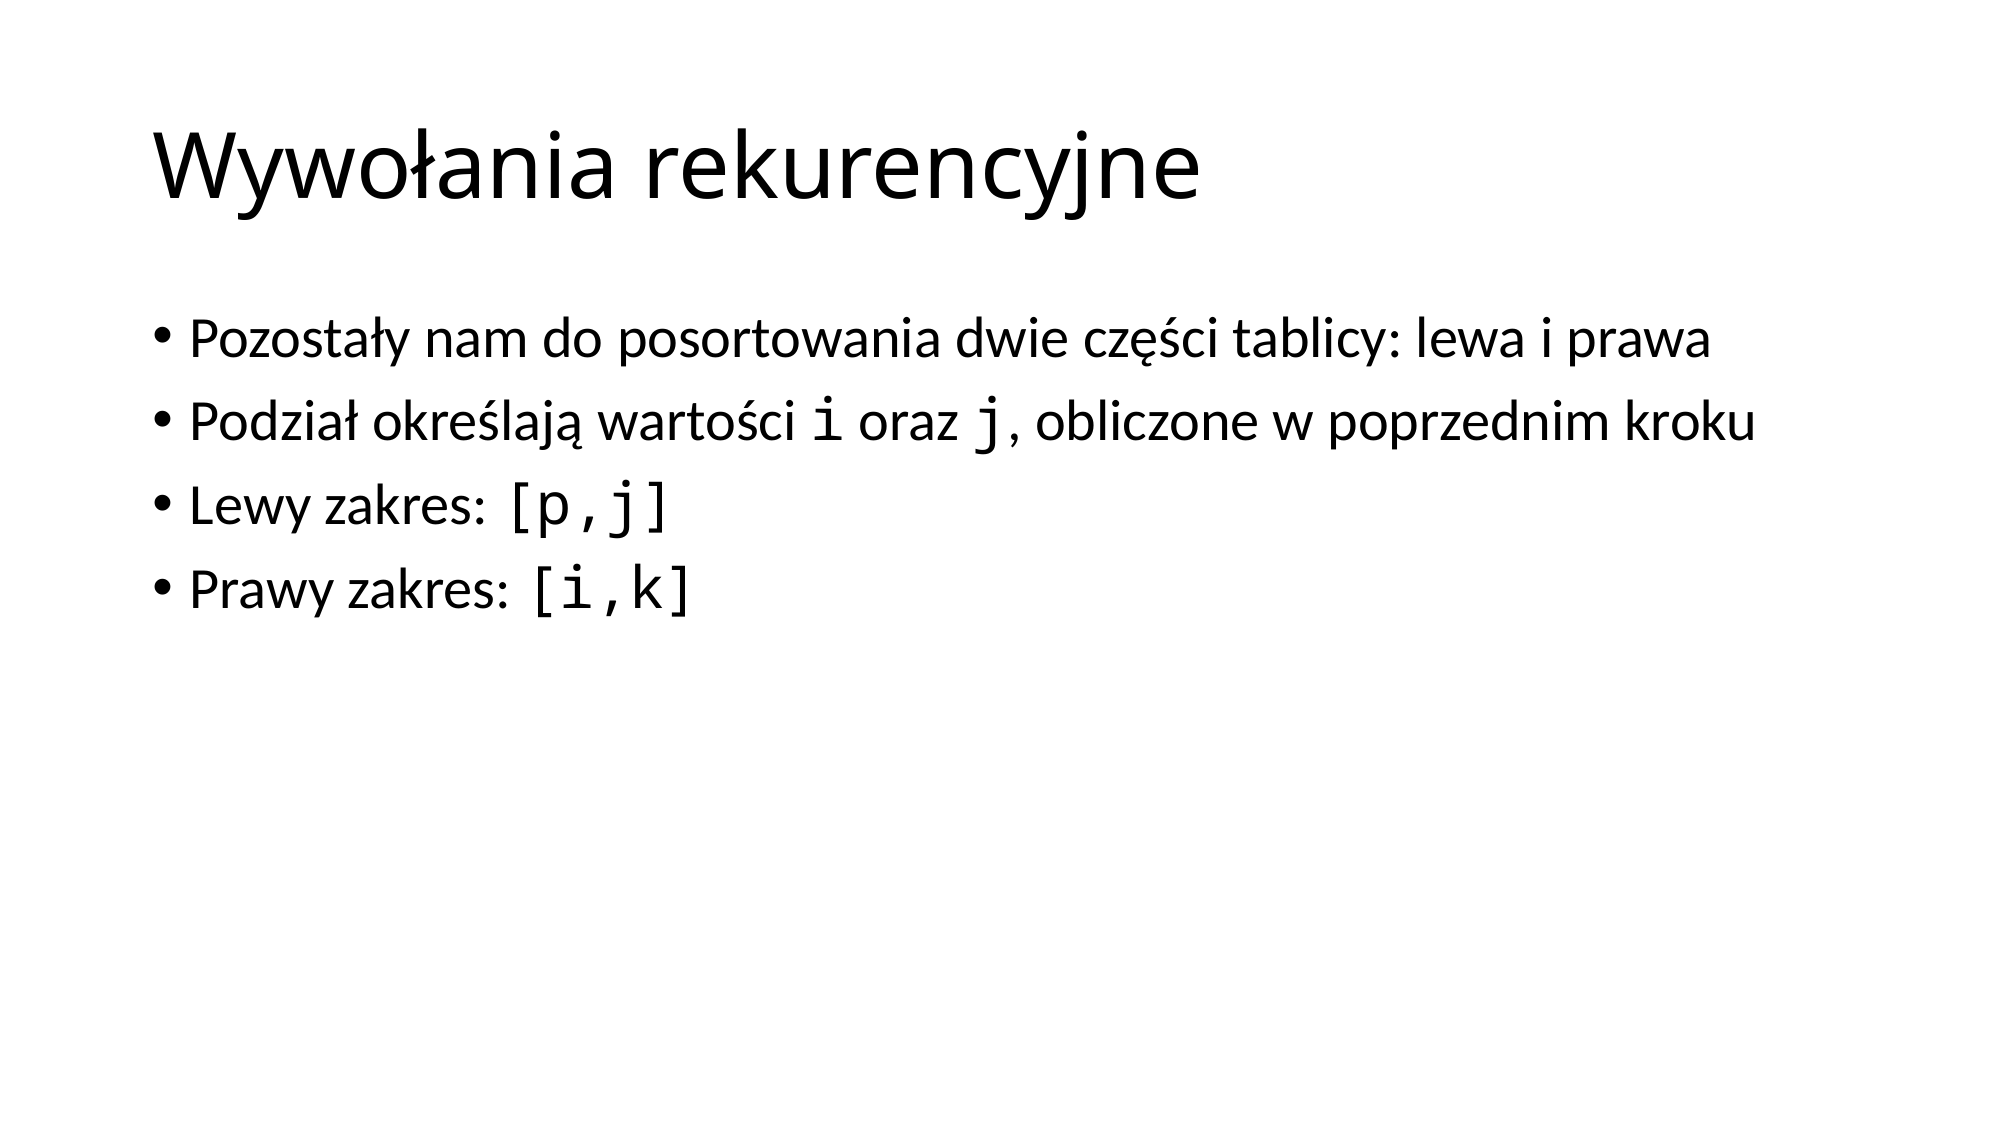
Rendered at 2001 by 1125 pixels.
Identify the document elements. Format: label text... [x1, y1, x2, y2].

list Pozostały nam do posortowania dwie części tablicy: lewa i prawa Podział określają wartości i oraz j, obliczone w poprzednim kroku Lewy zakres: [p,j] Prawy zakres: [i,k] [137, 299, 1863, 1014]
title Wywołania rekurencyjne [137, 59, 1863, 278]
